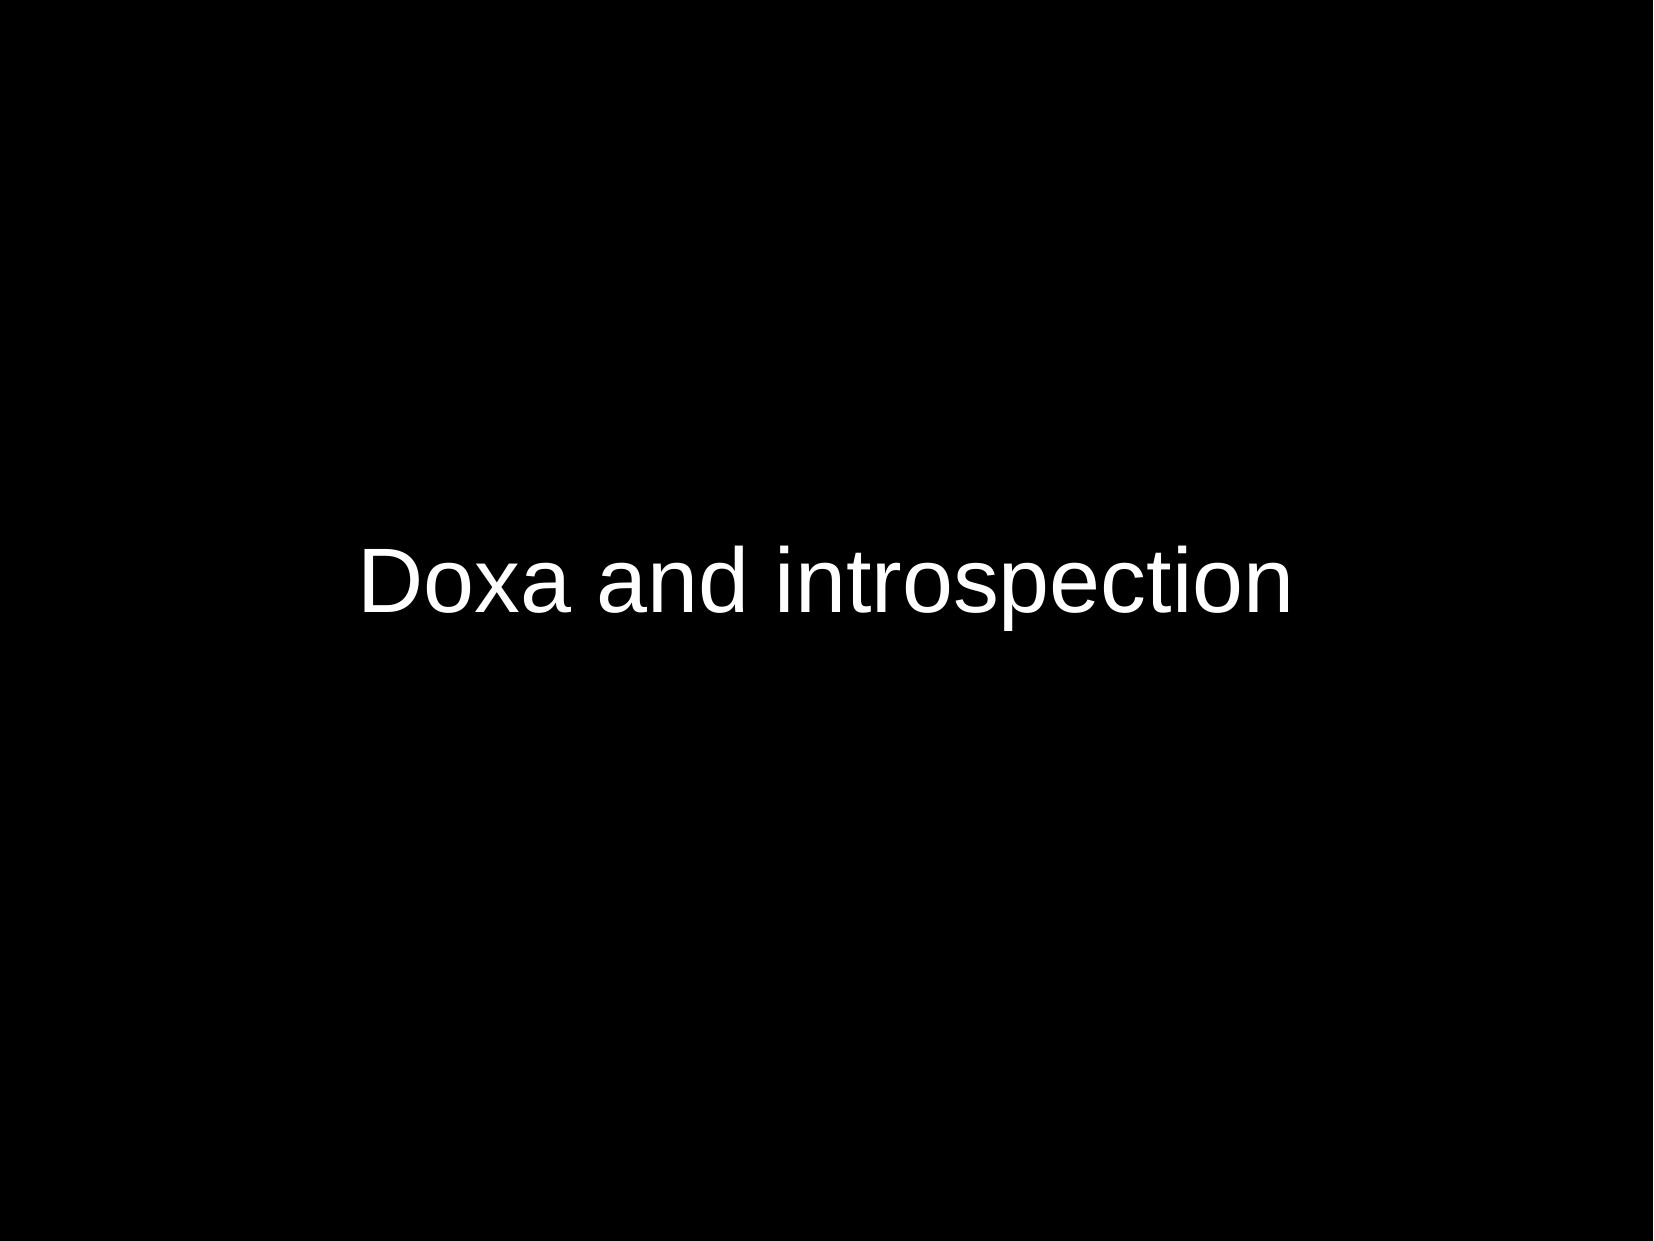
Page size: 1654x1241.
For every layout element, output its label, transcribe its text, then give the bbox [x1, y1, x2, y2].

title Doxa and introspection [82, 476, 1571, 684]
